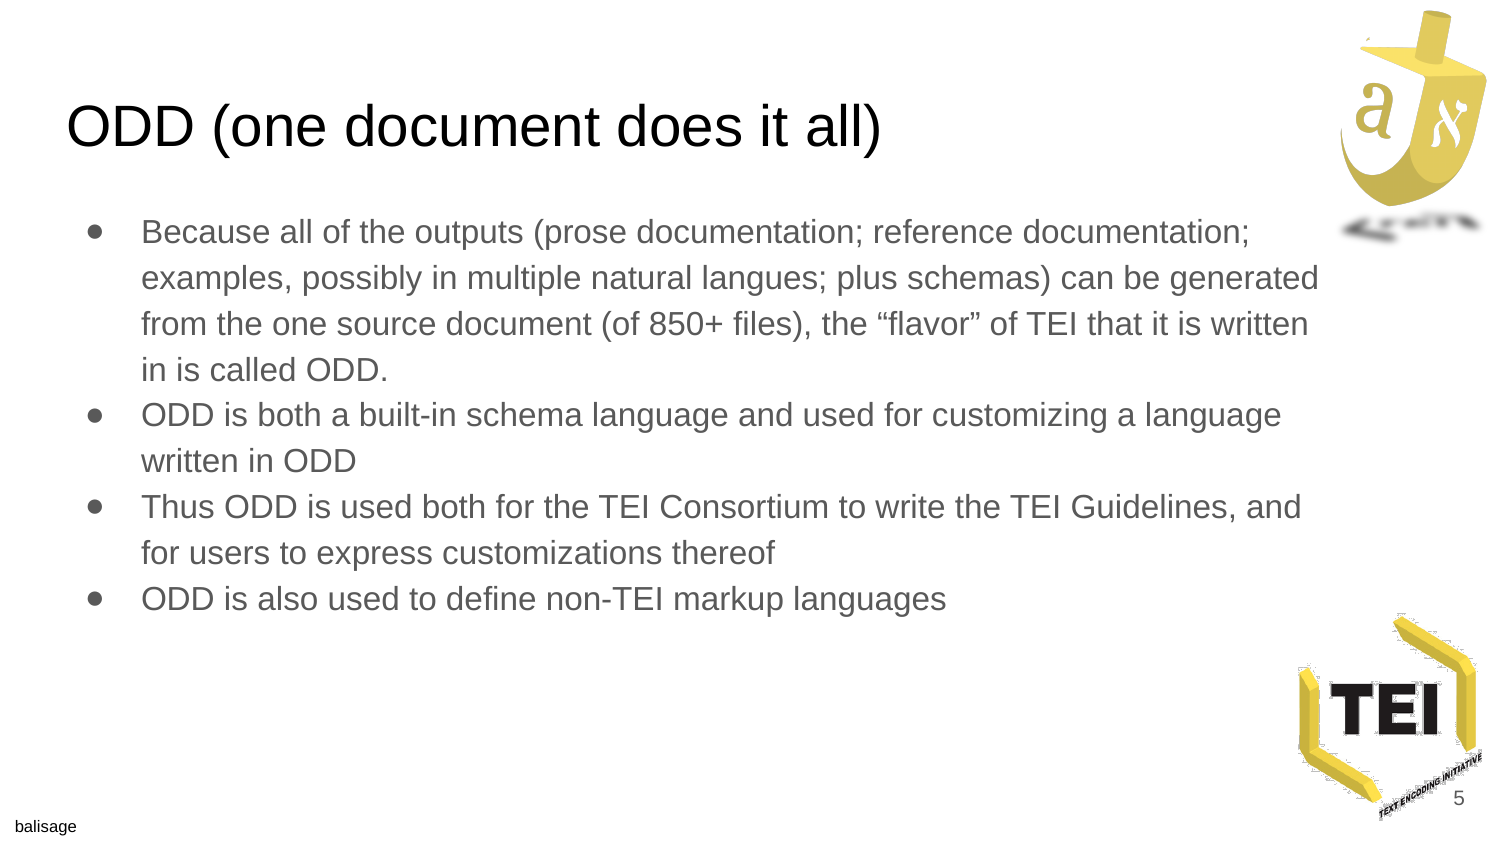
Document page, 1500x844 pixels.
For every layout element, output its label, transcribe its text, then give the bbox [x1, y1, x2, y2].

text_box balisage [0, 810, 114, 844]
title ODD (one document does it all) [51, 72, 1449, 167]
picture [1324, 0, 1497, 250]
list Because all of the outputs (prose documentation; reference documentation; examples, possibly in multiple natural langues; plus schemas) can be generated from the one source document (of 850+ files), the “flavor” of TEI that it is written in is called ODD. ODD is both a built-in schema language and used for customizing a language written in ODD Thus ODD is used both for the TEI Consortium to write the TEI Guidelines, and for users to express customizations thereof ODD is also used to define non-TEI markup languages [51, 189, 1351, 796]
picture [1275, 604, 1500, 830]
slide_number <number> [1389, 764, 1480, 830]
